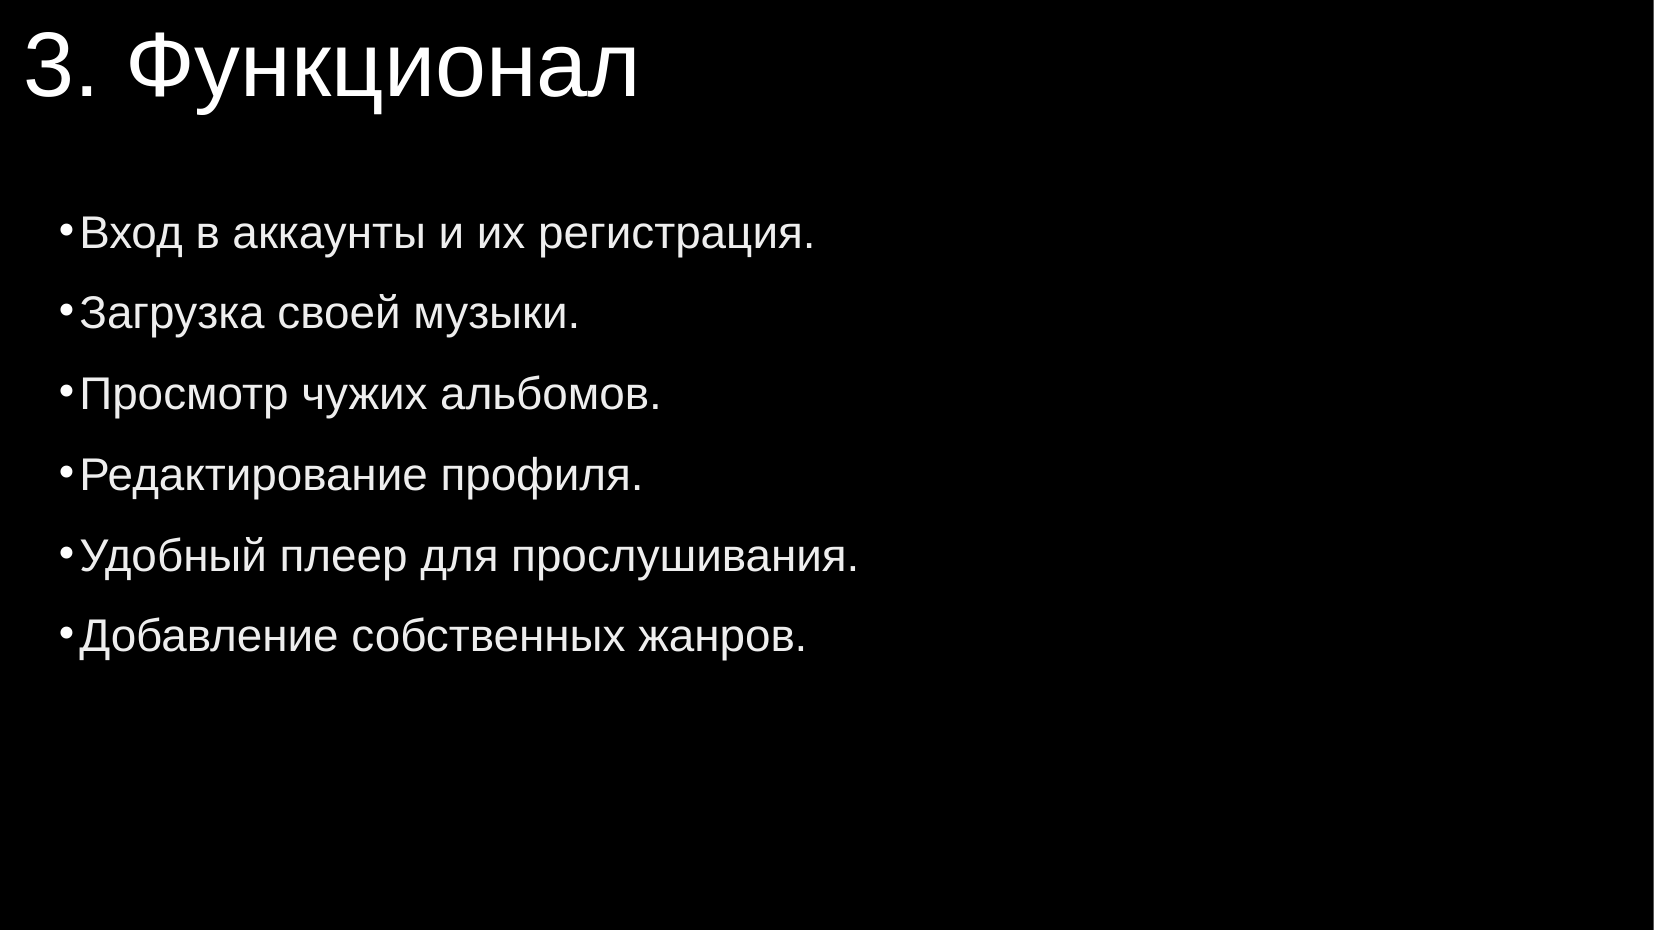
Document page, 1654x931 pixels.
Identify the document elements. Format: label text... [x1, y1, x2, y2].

text_box Вход в аккаунты и их регистрация. Загрузка своей музыки. Просмотр чужих альбомов. Редактирование профиля. Удобный плеер для прослушивания. Добавление собственных жанров. [58, 206, 1548, 747]
text_box 3. Функционал [23, 11, 1589, 119]
